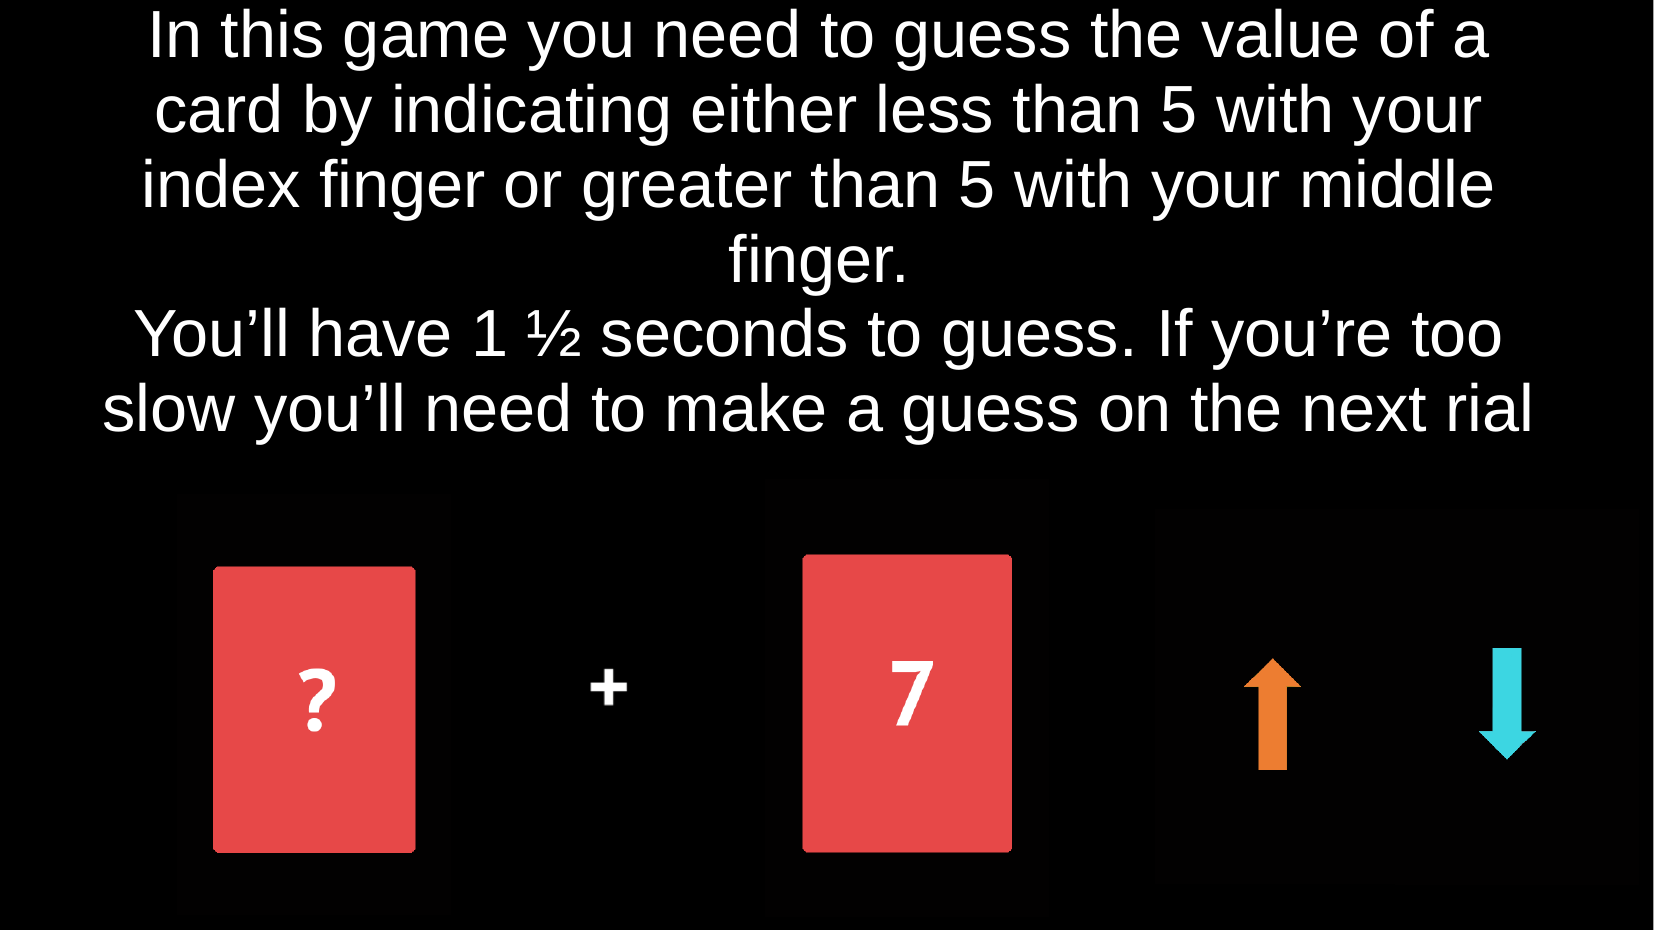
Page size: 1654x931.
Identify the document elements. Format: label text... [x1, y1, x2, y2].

picture [177, 494, 451, 915]
picture [452, 479, 1049, 917]
subtitle In this game you need to guess the value of a card by indicating either less than 5 with your index finger or greater than 5 with your middle finger. You’ll have 1 ½ seconds to guess. If you’re too slow you’ll need to make a guess on the next rial [75, 0, 1564, 451]
picture [1155, 509, 1639, 886]
